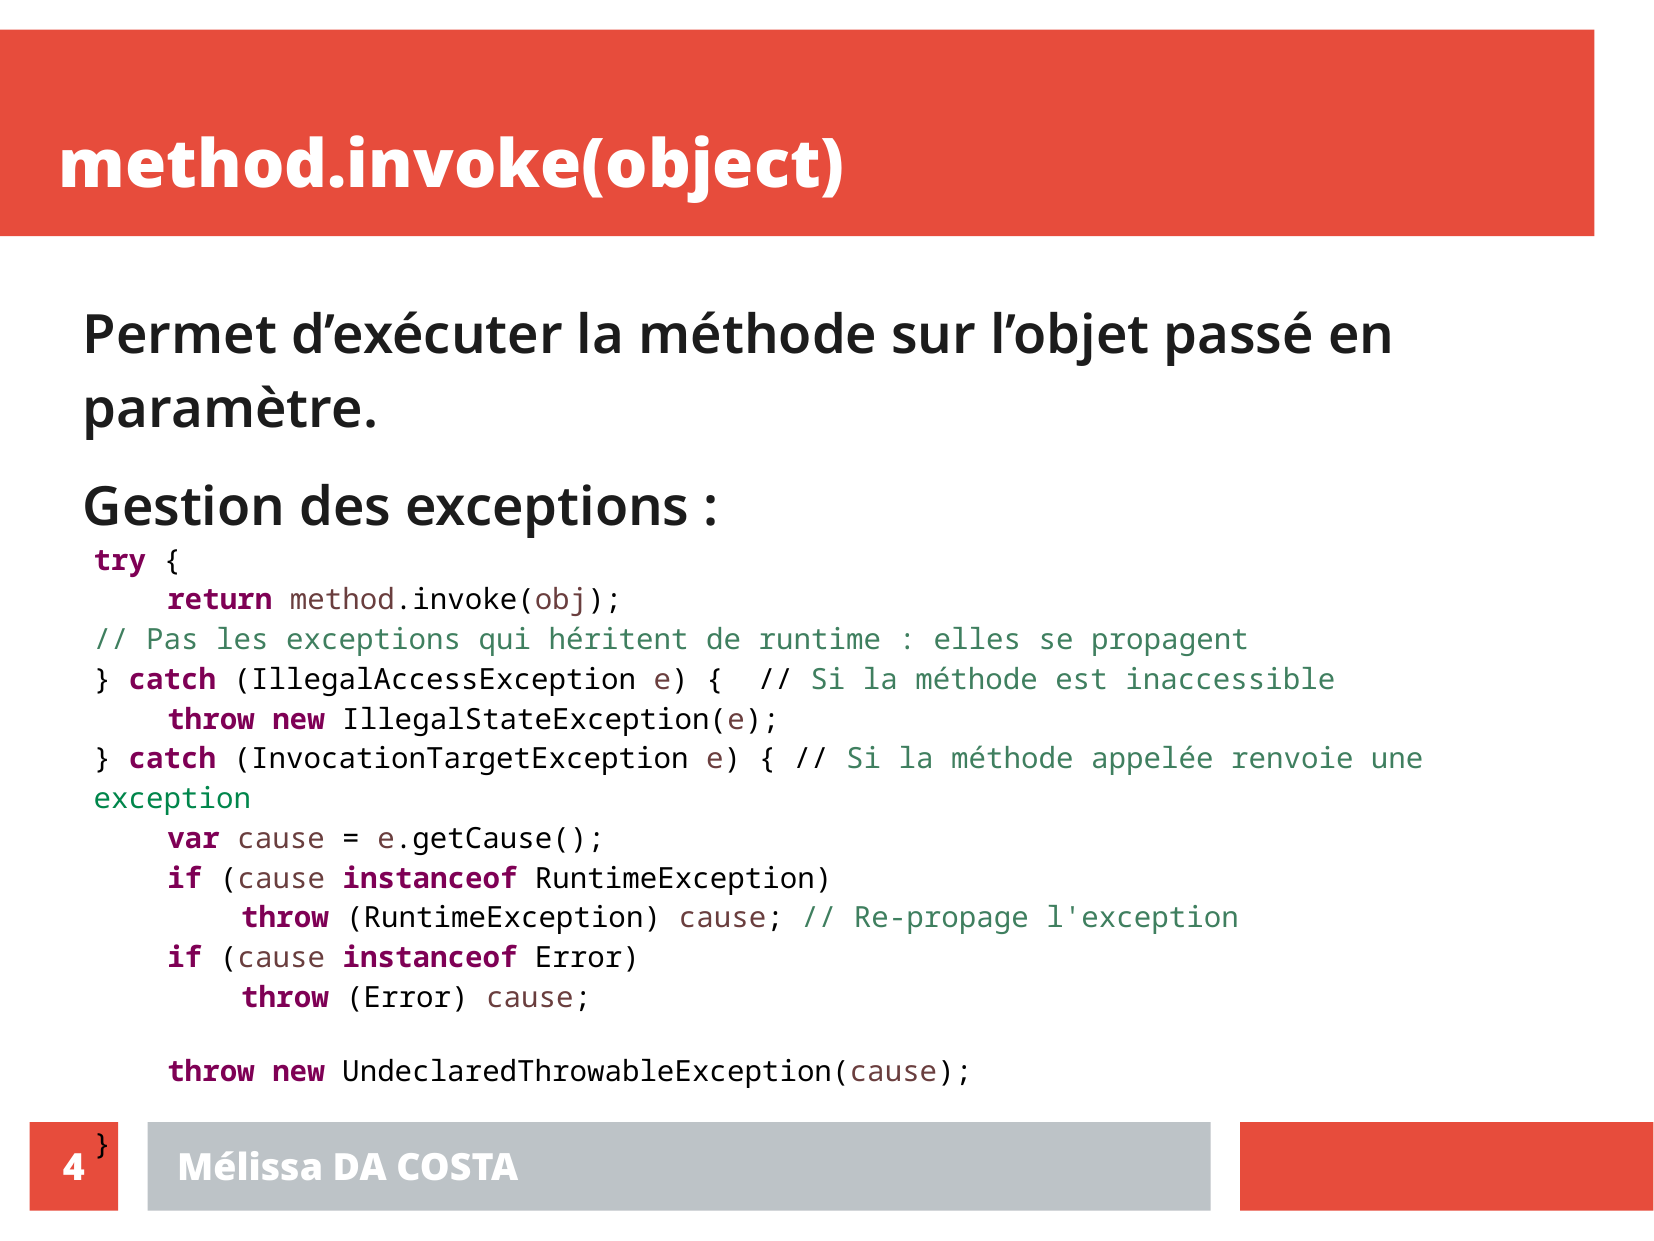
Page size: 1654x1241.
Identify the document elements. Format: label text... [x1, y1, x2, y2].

list Permet d’exécuter la méthode sur l’objet passé en paramètre. Gestion des exceptions : [82, 295, 1536, 531]
text_box try { return method.invoke(obj); // Pas les exceptions qui héritent de runtime : elles se propagent } catch (IllegalAccessException e) { // Si la méthode est inaccessible throw new IllegalStateException(e); } catch (InvocationTargetException e) { // Si la méthode appelée renvoie une exception var cause = e.getCause(); if (cause instanceof RuntimeException) throw (RuntimeException) cause; // Re-propage l'exception if (cause instanceof Error) throw (Error) cause; throw new UndeclaredThrowableException(cause); } [78, 531, 1595, 1075]
title method.invoke(object) [59, 59, 1595, 207]
